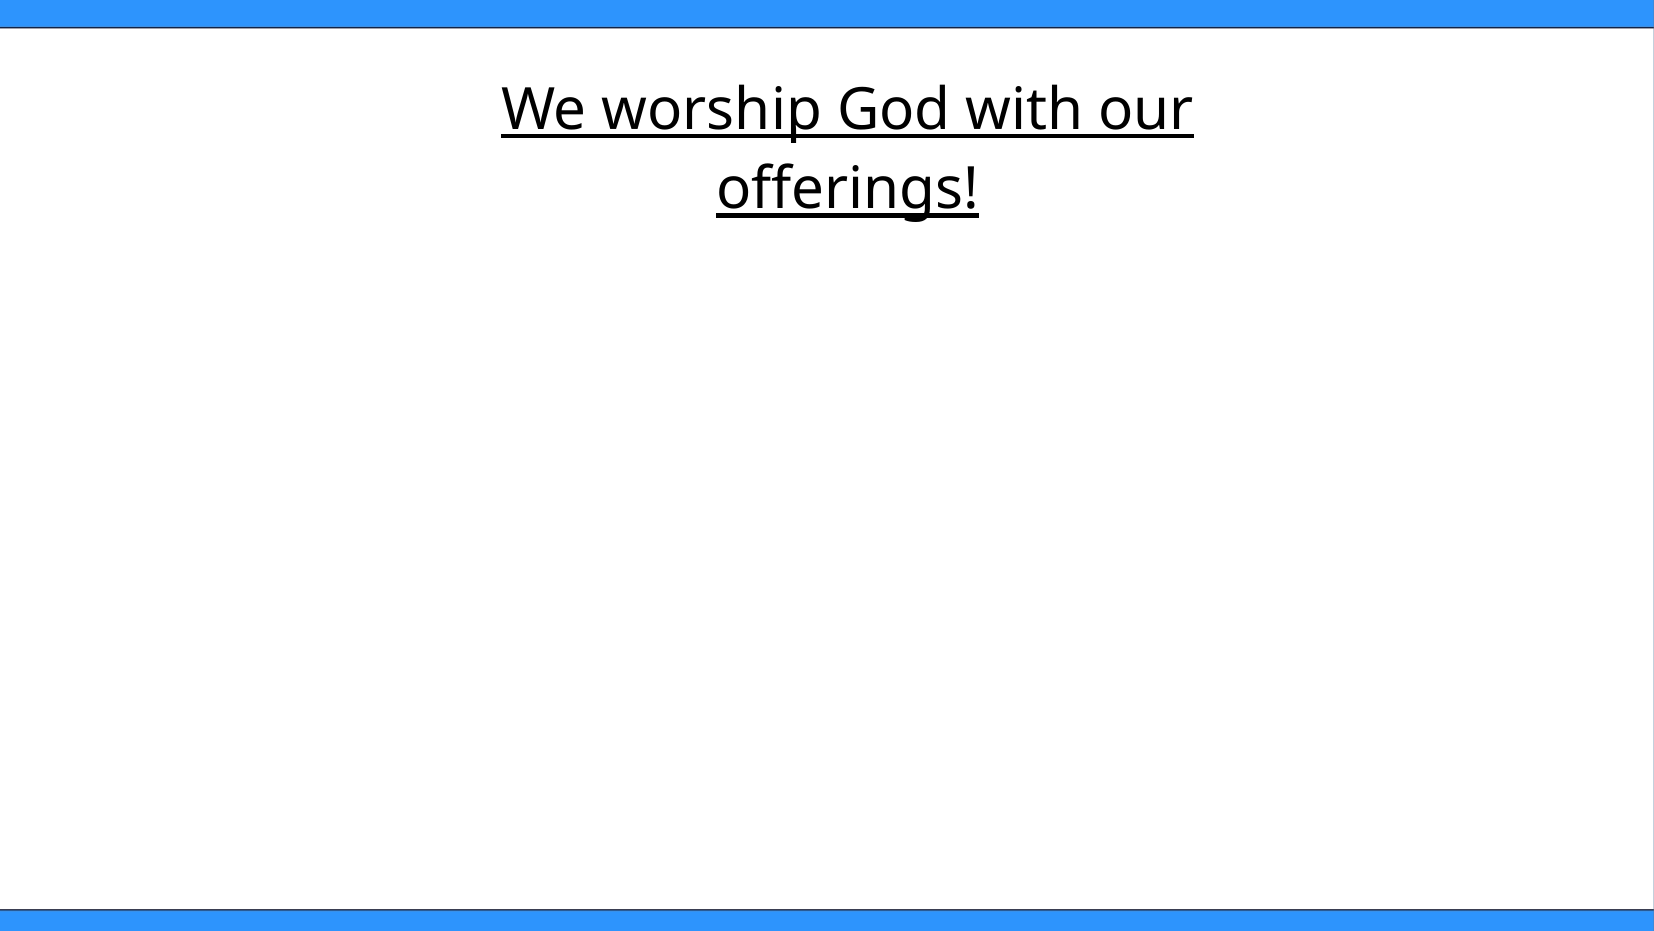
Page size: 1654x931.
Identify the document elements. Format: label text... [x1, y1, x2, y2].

text_box We worship God with our offerings! [360, 60, 1336, 153]
picture [0, 0, 1654, 931]
